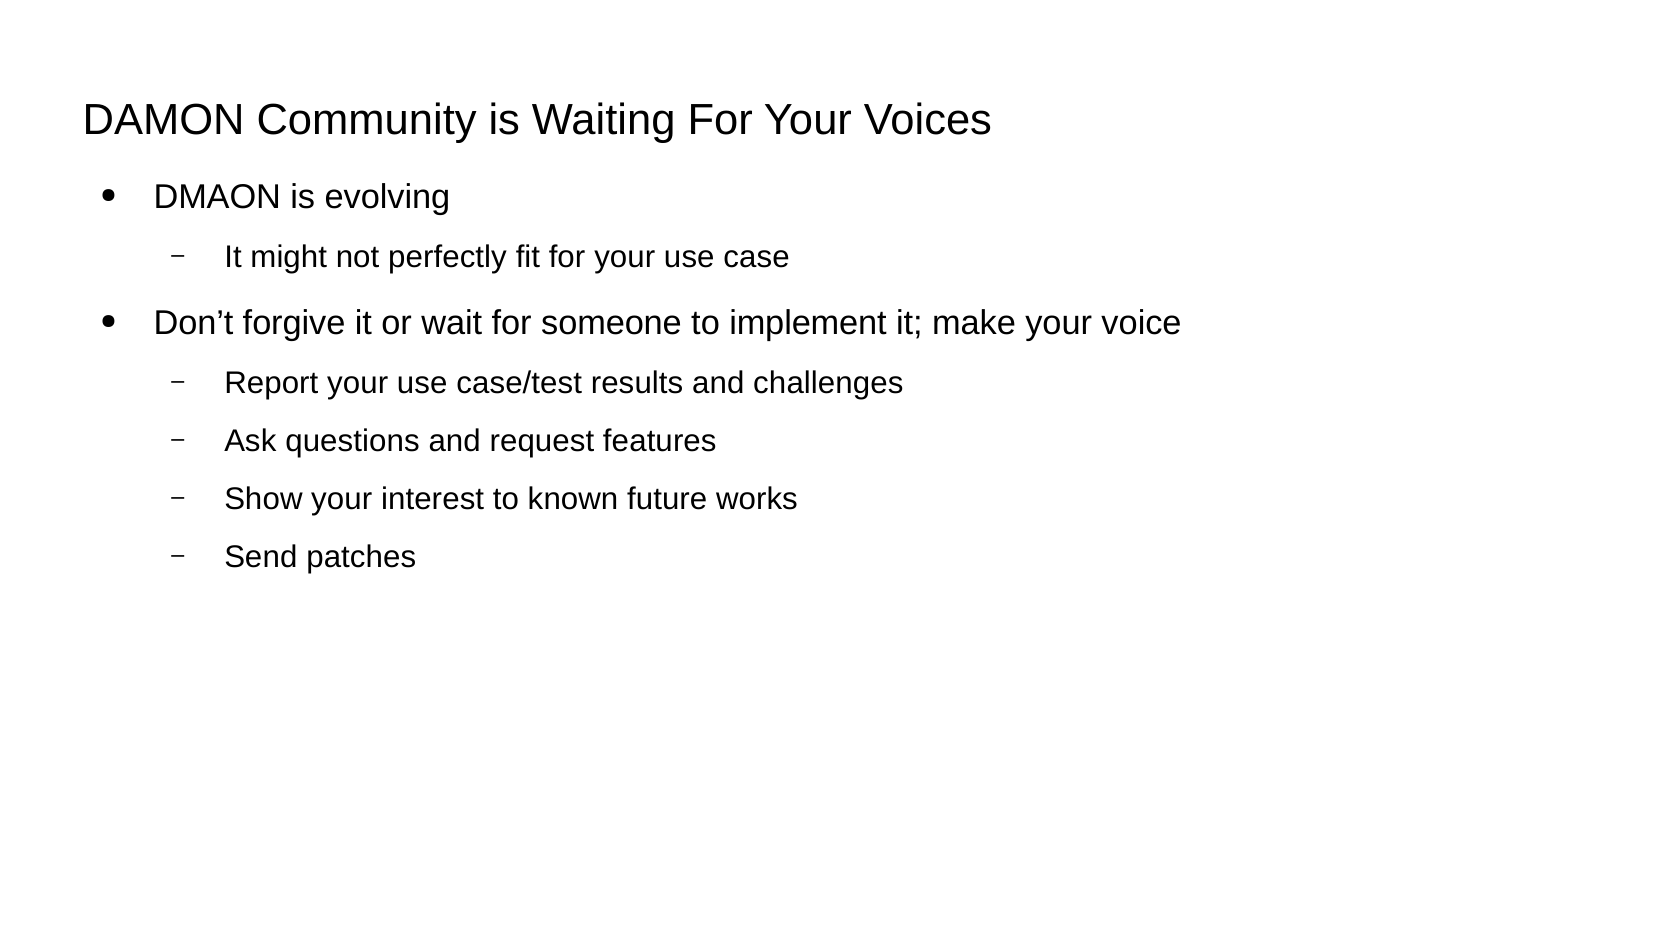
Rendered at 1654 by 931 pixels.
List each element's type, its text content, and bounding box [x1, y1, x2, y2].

title DAMON Community is Waiting For Your Voices [82, 81, 1571, 157]
list DMAON is evolving It might not perfectly fit for your use case Don’t forgive it or wait for someone to implement it; make your voice Report your use case/test results and challenges Ask questions and request features Show your interest to known future works Send patches [82, 177, 1571, 833]
